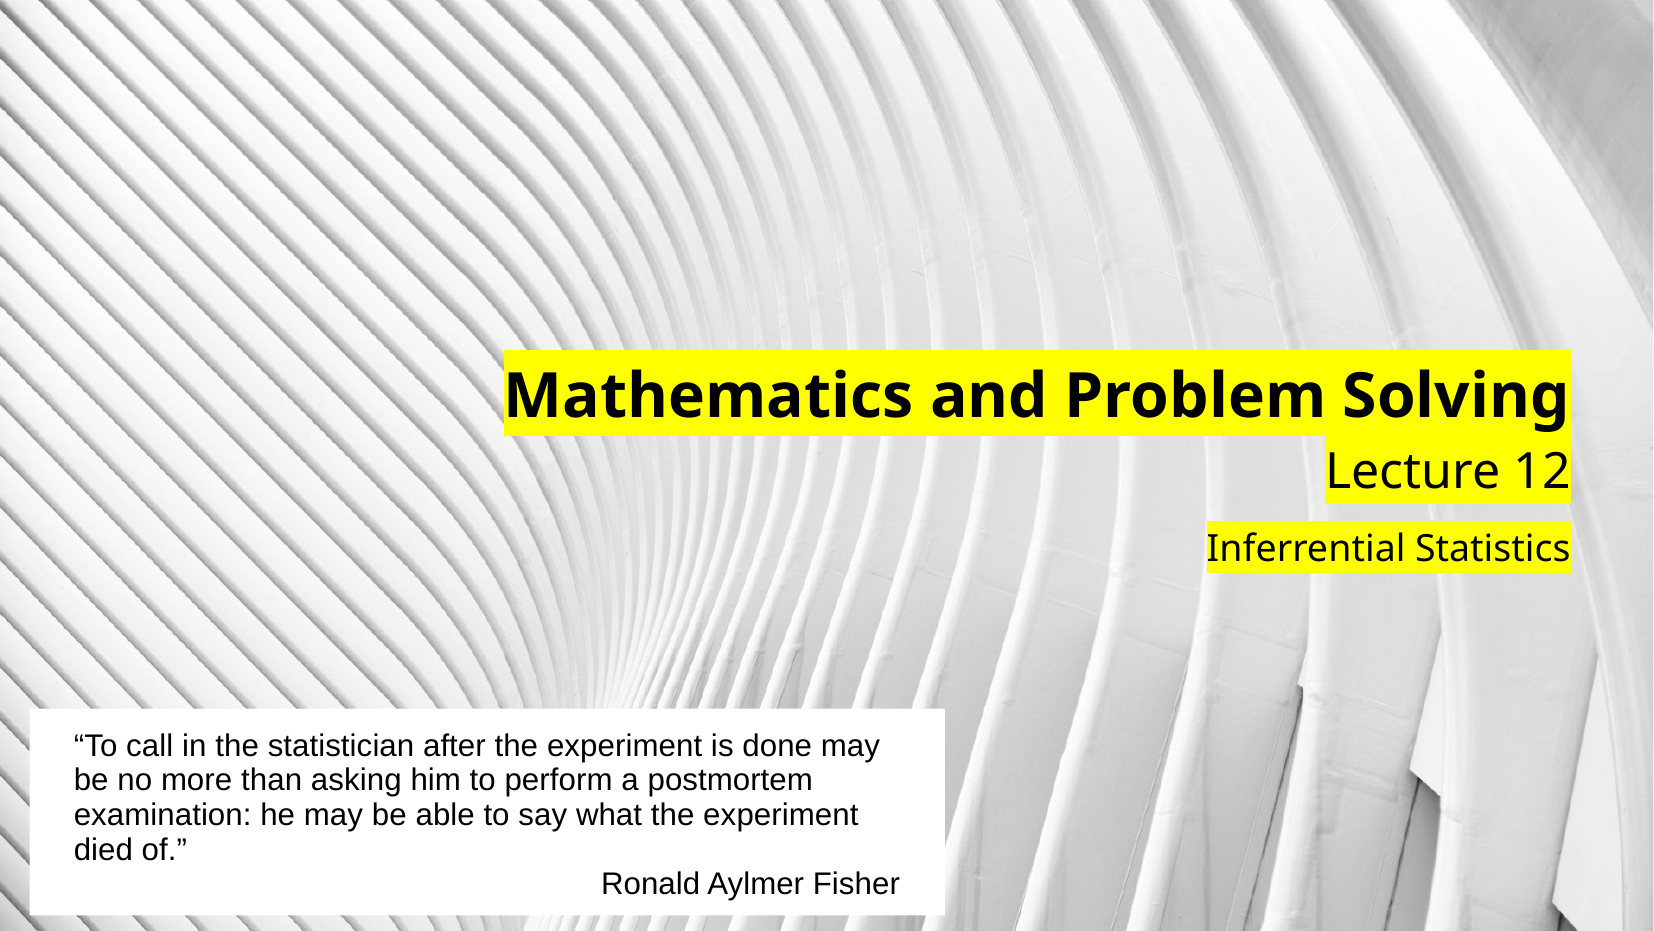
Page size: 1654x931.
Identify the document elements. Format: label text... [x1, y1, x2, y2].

picture [0, 0, 1654, 931]
text_box [29, 708, 945, 916]
text_box “To call in the statistician after the experiment is done may be no more than asking him to perform a postmortem examination: he may be able to say what the experiment died of.” Ronald Aylmer Fisher [59, 720, 916, 909]
list Mathematics and Problem Solving Lecture 12 Inferrential Statistics [82, 37, 1571, 886]
